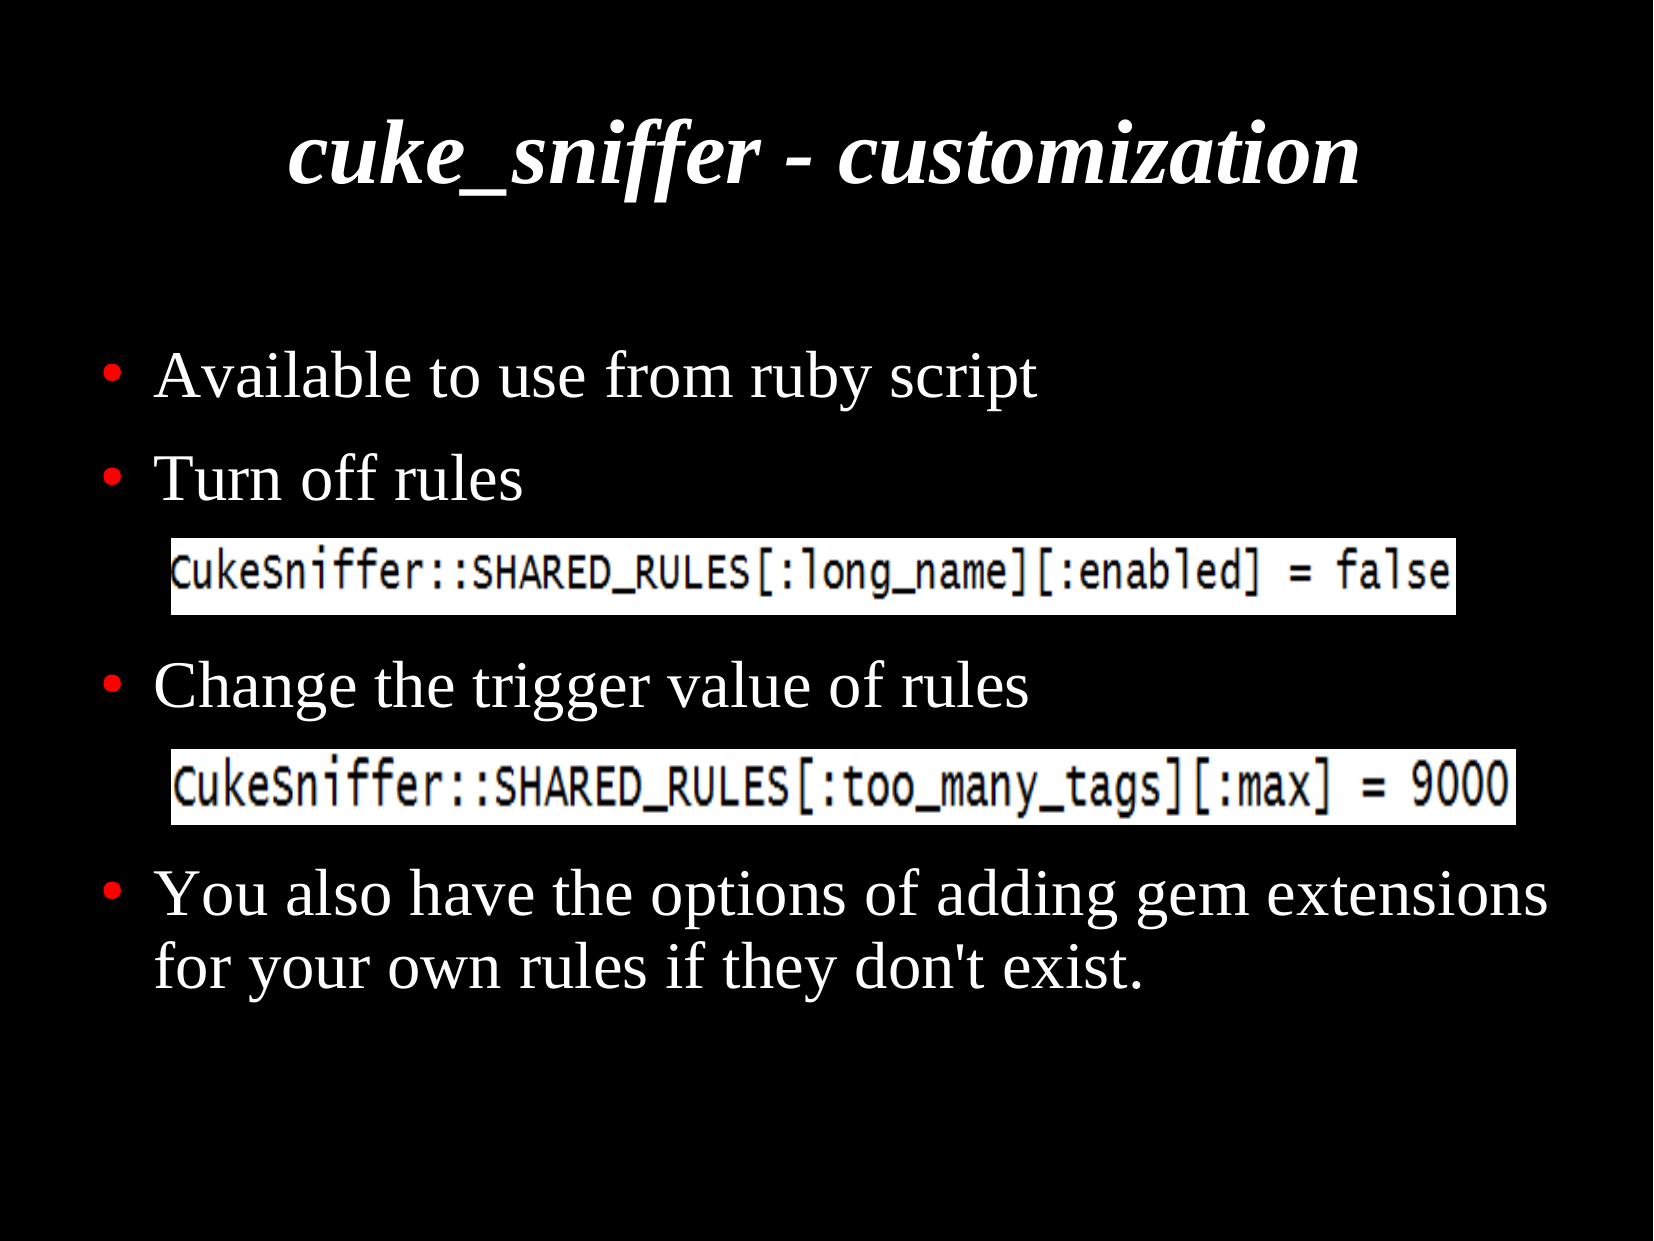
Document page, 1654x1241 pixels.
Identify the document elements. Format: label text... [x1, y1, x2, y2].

title cuke_sniffer - customization [82, 49, 1571, 257]
picture [171, 538, 1456, 616]
picture [171, 749, 1516, 826]
list Available to use from ruby script Turn off rules Change the trigger value of rules You also have the options of adding gem extensions for your own rules if they don't exist. [82, 337, 1571, 1052]
